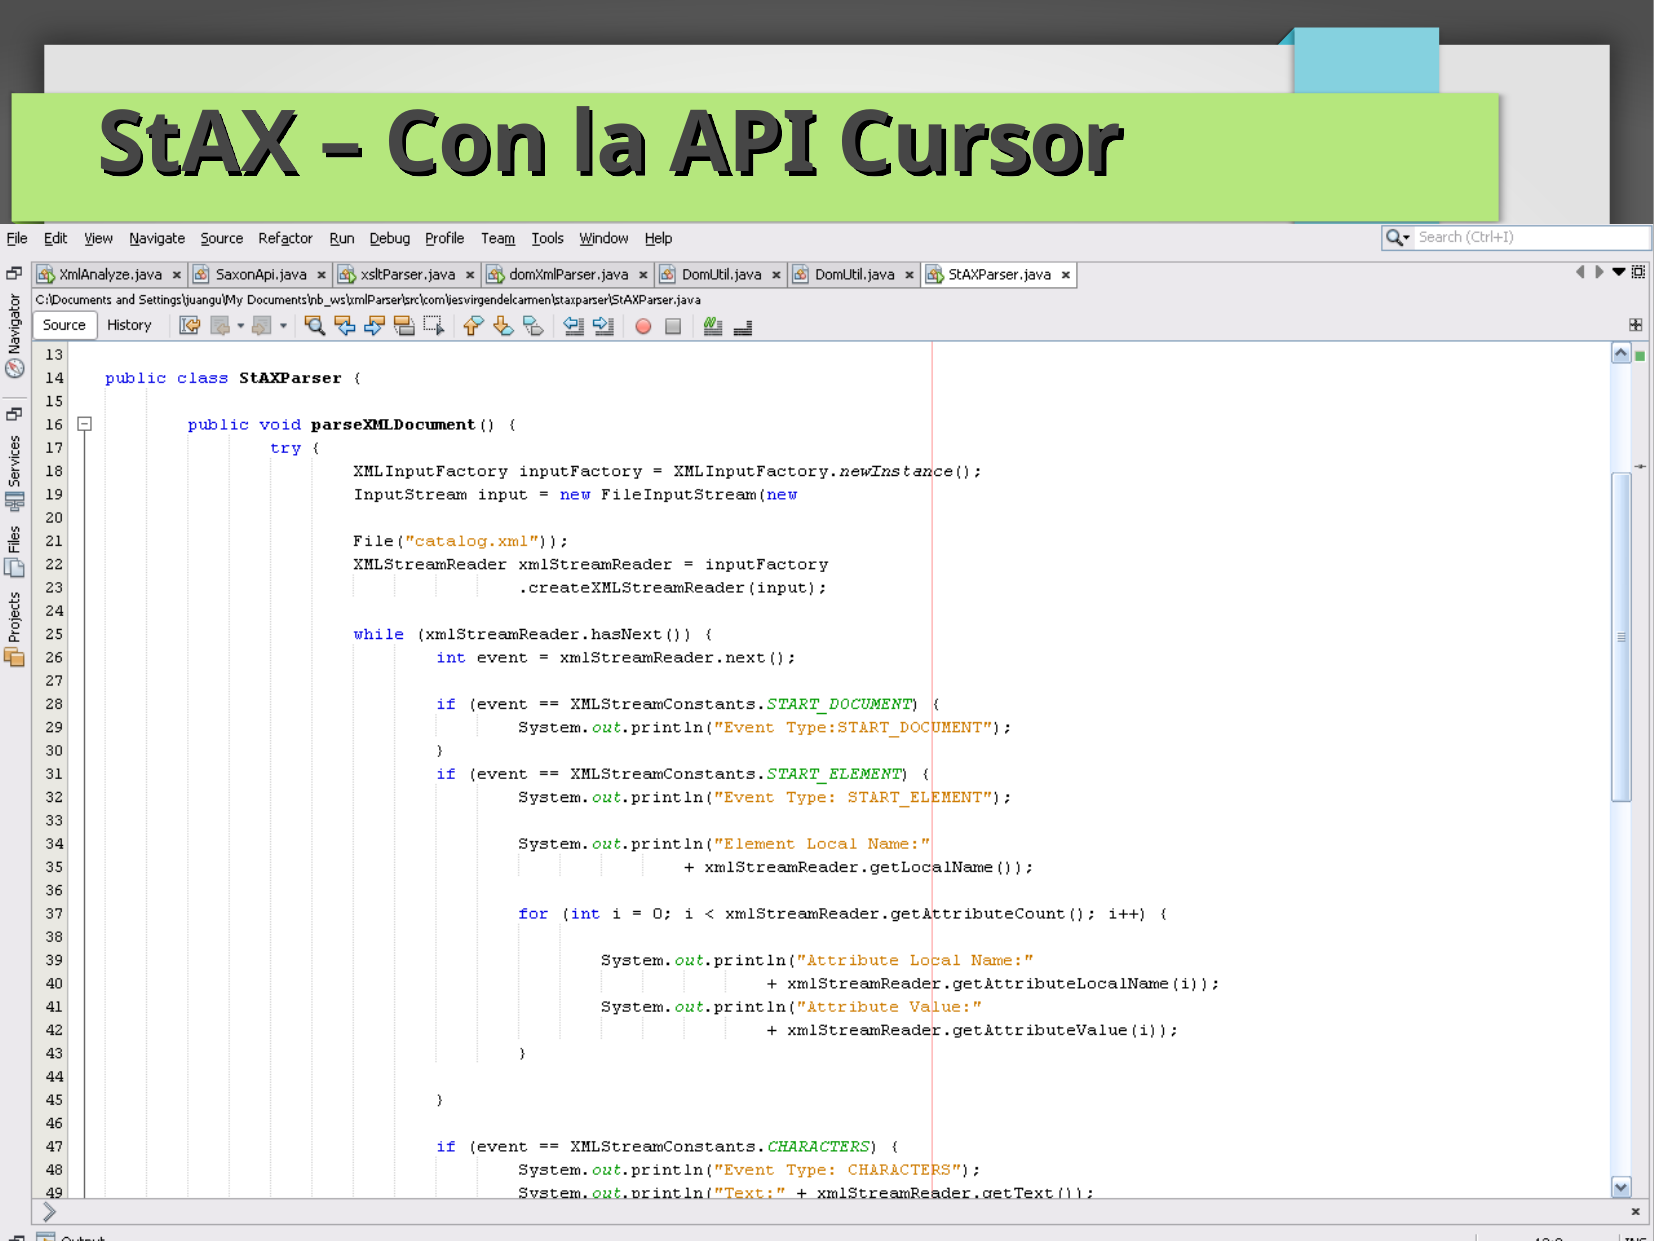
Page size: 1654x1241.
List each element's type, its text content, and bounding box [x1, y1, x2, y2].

title StAX – Con la API Cursor [82, 49, 1471, 224]
picture [0, 0, 1654, 1241]
